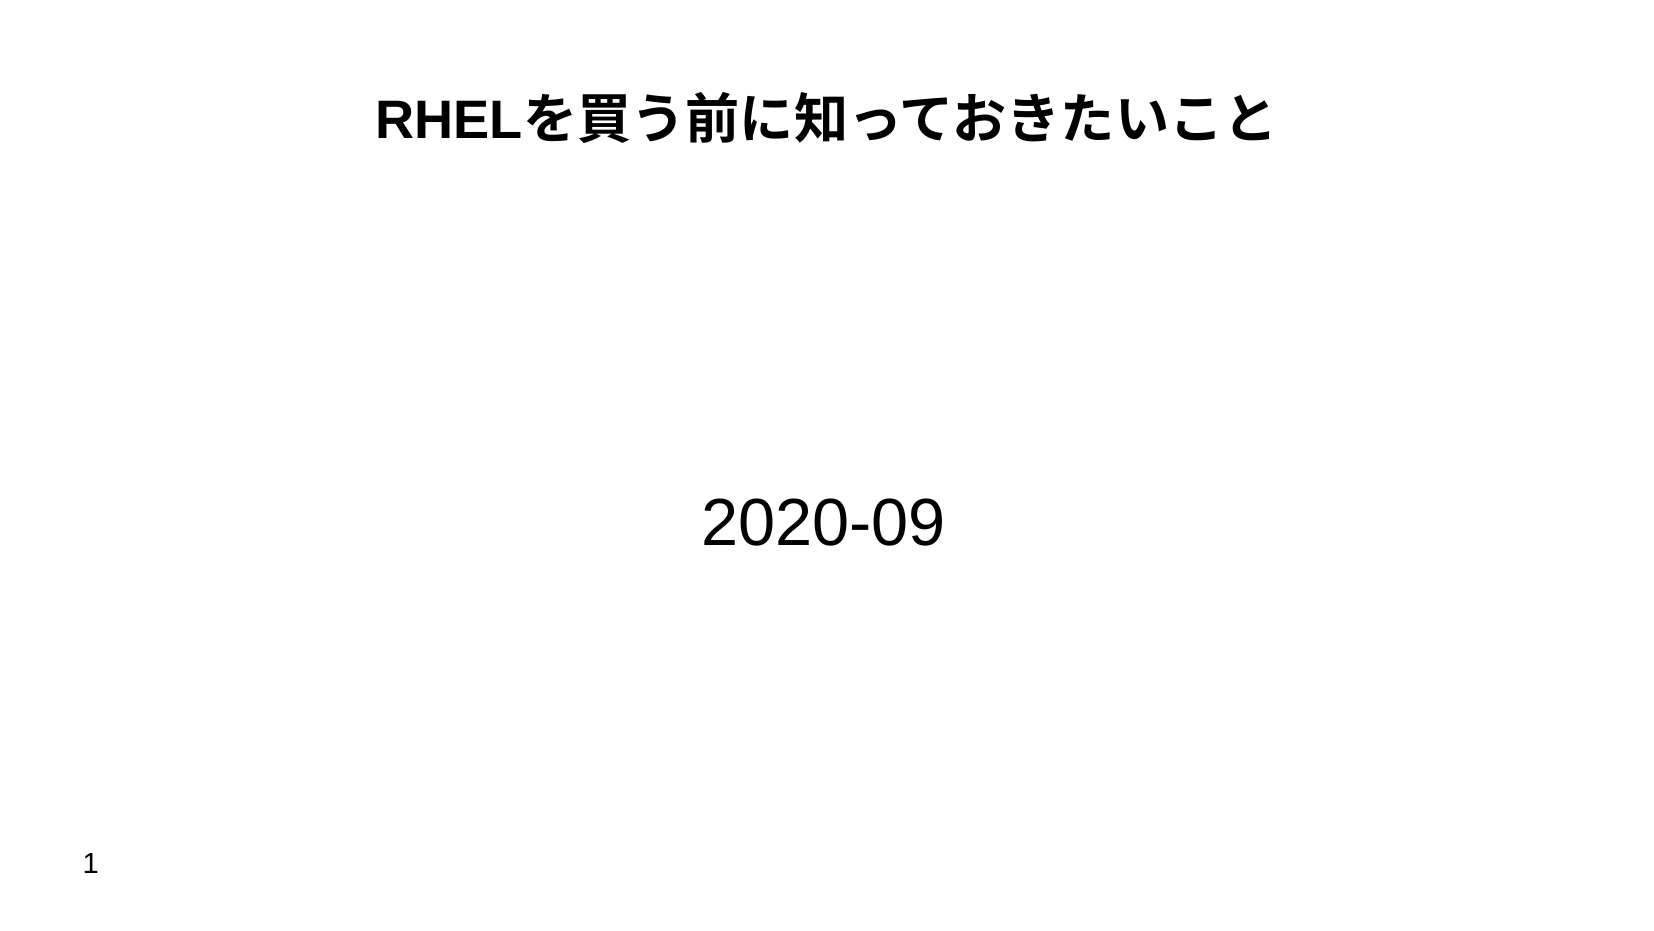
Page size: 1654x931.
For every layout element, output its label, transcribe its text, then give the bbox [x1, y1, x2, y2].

title RHELを買う前に知っておきたいこと [82, 0, 1571, 248]
subtitle 2020-09 [82, 217, 1565, 827]
